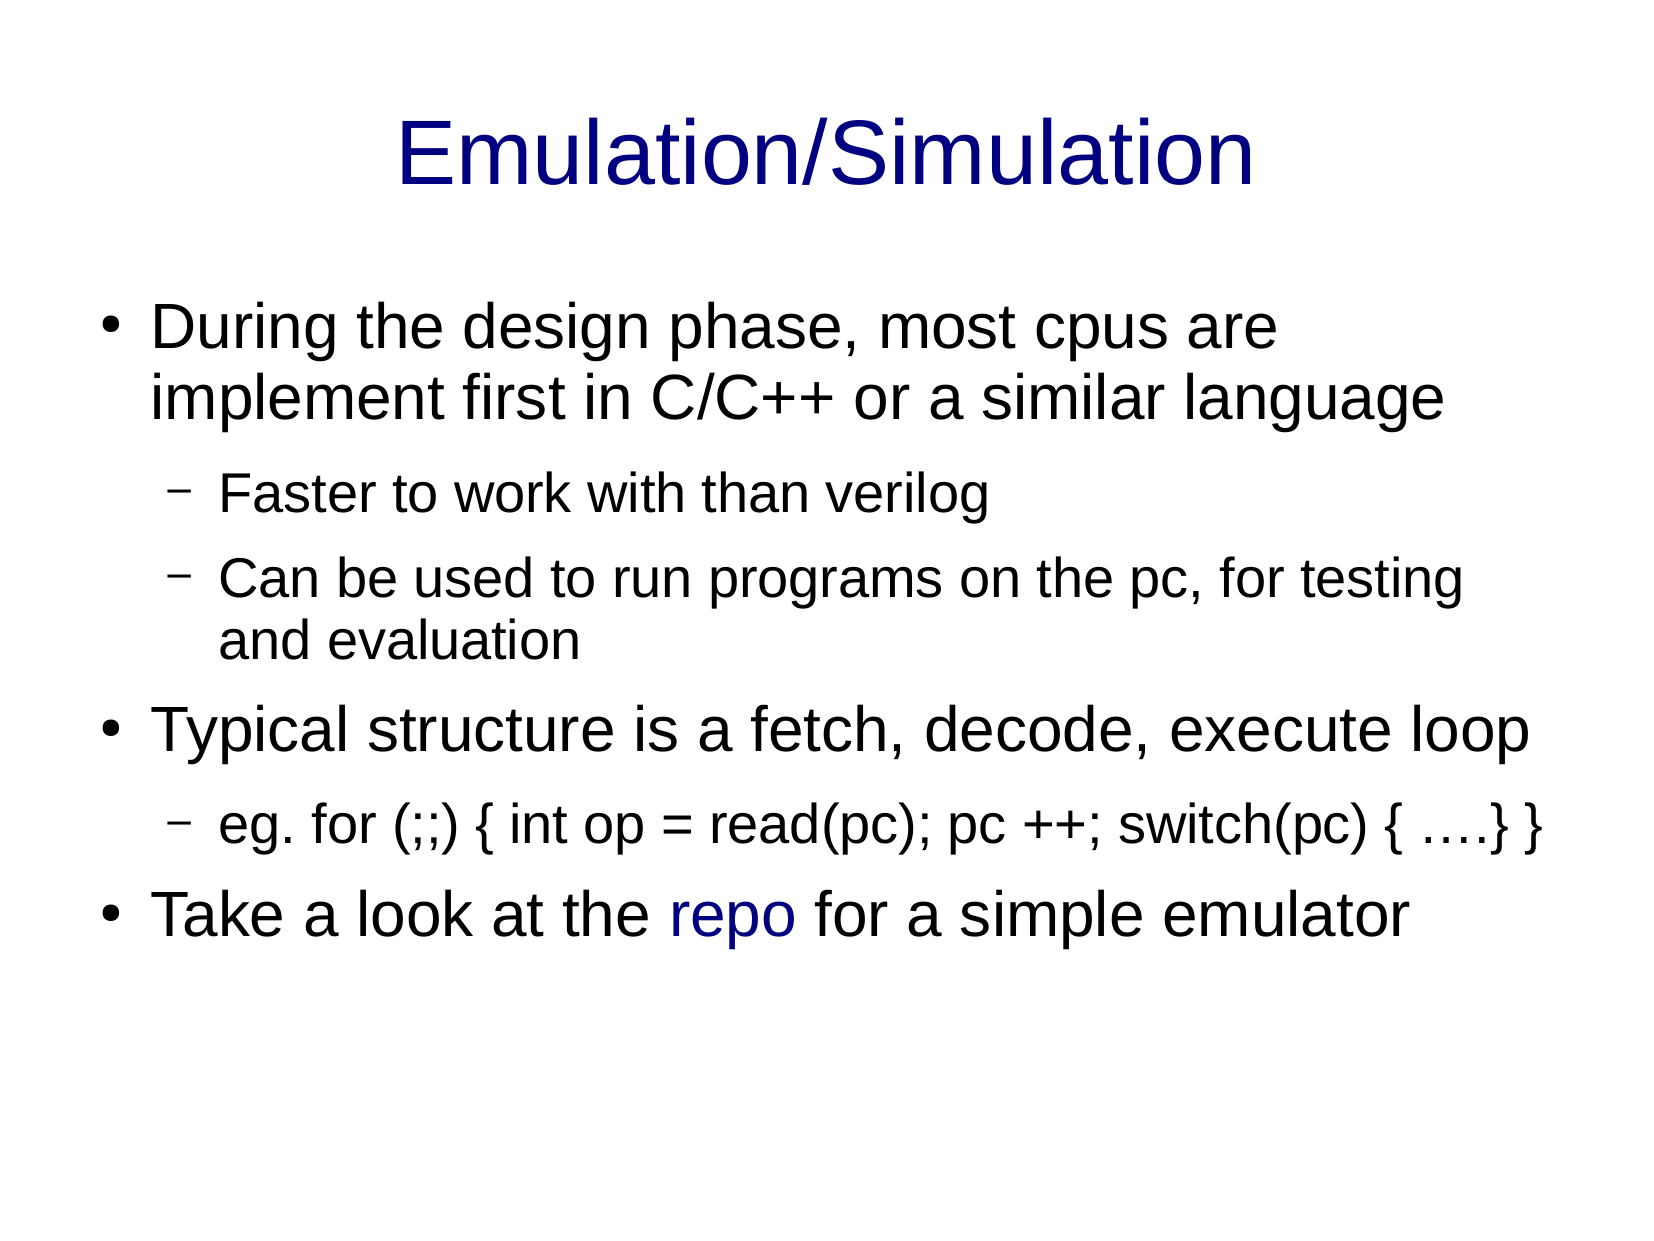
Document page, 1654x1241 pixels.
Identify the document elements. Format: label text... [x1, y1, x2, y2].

list During the design phase, most cpus are implement first in C/C++ or a similar language Faster to work with than verilog Can be used to run programs on the pc, for testing and evaluation Typical structure is a fetch, decode, execute loop eg. for (;;) { int op = read(pc); pc ++; switch(pc) { ….} } Take a look at the repo for a simple emulator [82, 290, 1571, 1010]
title Emulation/Simulation [82, 49, 1571, 257]
